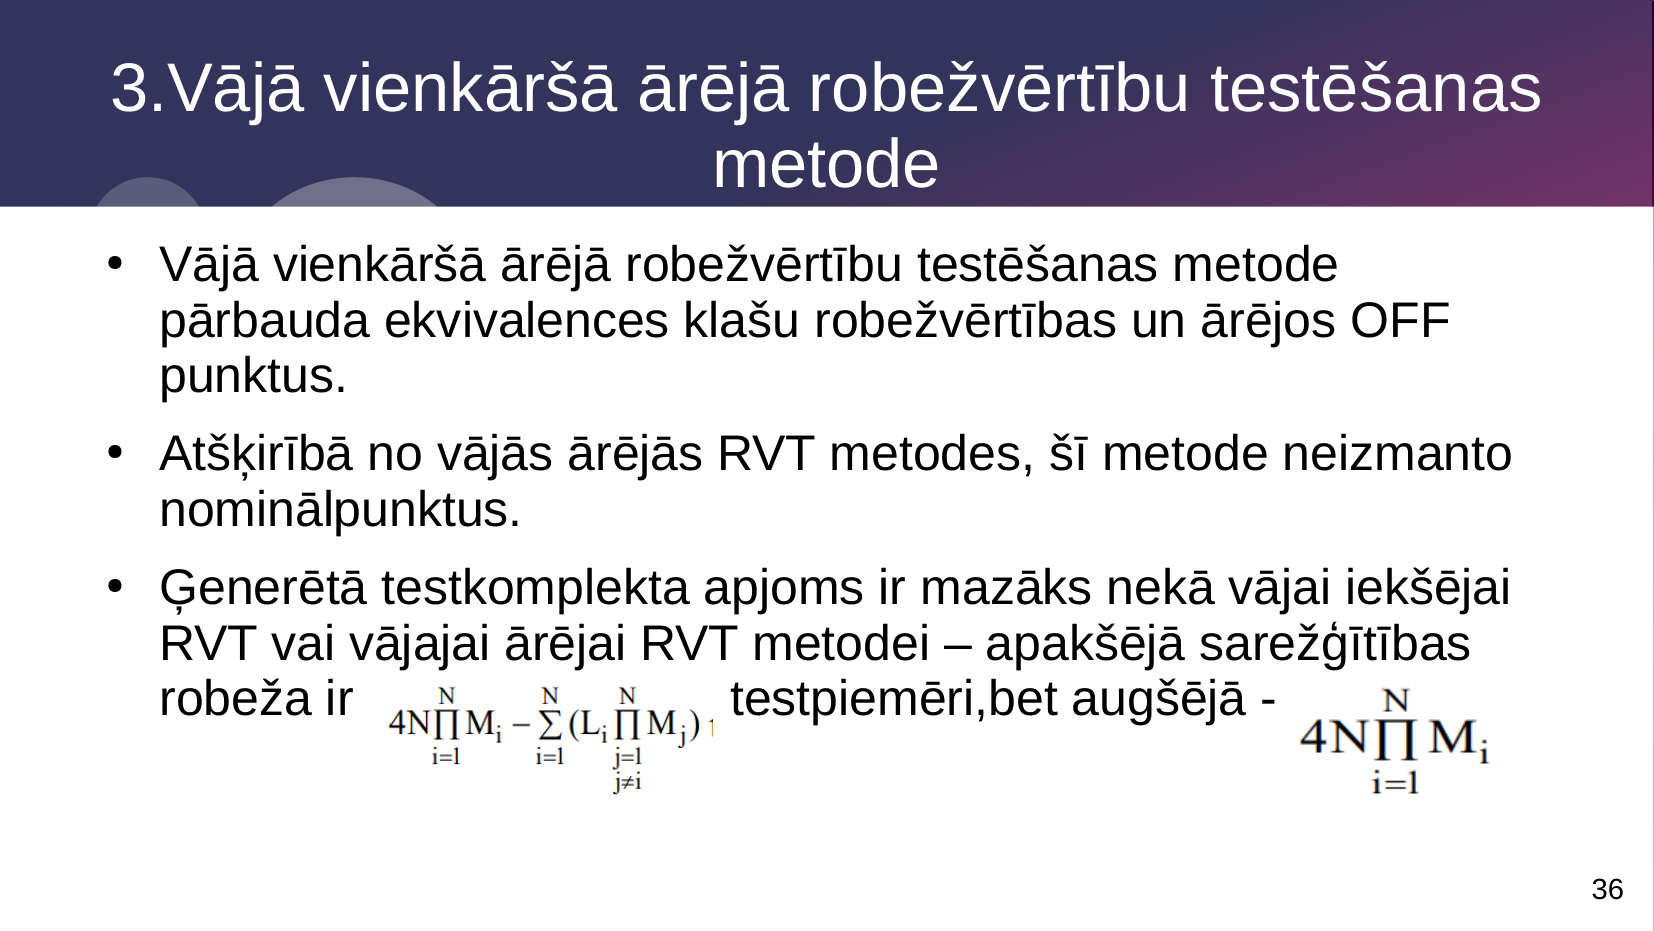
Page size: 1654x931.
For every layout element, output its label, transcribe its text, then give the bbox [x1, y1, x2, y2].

list Vājā vienkāršā ārējā robežvērtību testēšanas metode pārbauda ekvivalences klašu robežvērtības un ārējos OFF punktus. Atšķirībā no vājās ārējās RVT metodes, šī metode neizmanto nominālpunktus. Ģenerētā testkomplekta apjoms ir mazāks nekā vājai iekšējai RVT vai vājajai ārējai RVT metodei – apakšējā sarežģītības robeža ir testpiemēri,bet augšējā - [88, 236, 1565, 827]
picture [1295, 674, 1501, 819]
picture [375, 674, 713, 806]
title 3.Vājā vienkāršā ārējā robežvērtību testēšanas metode [88, 44, 1565, 207]
